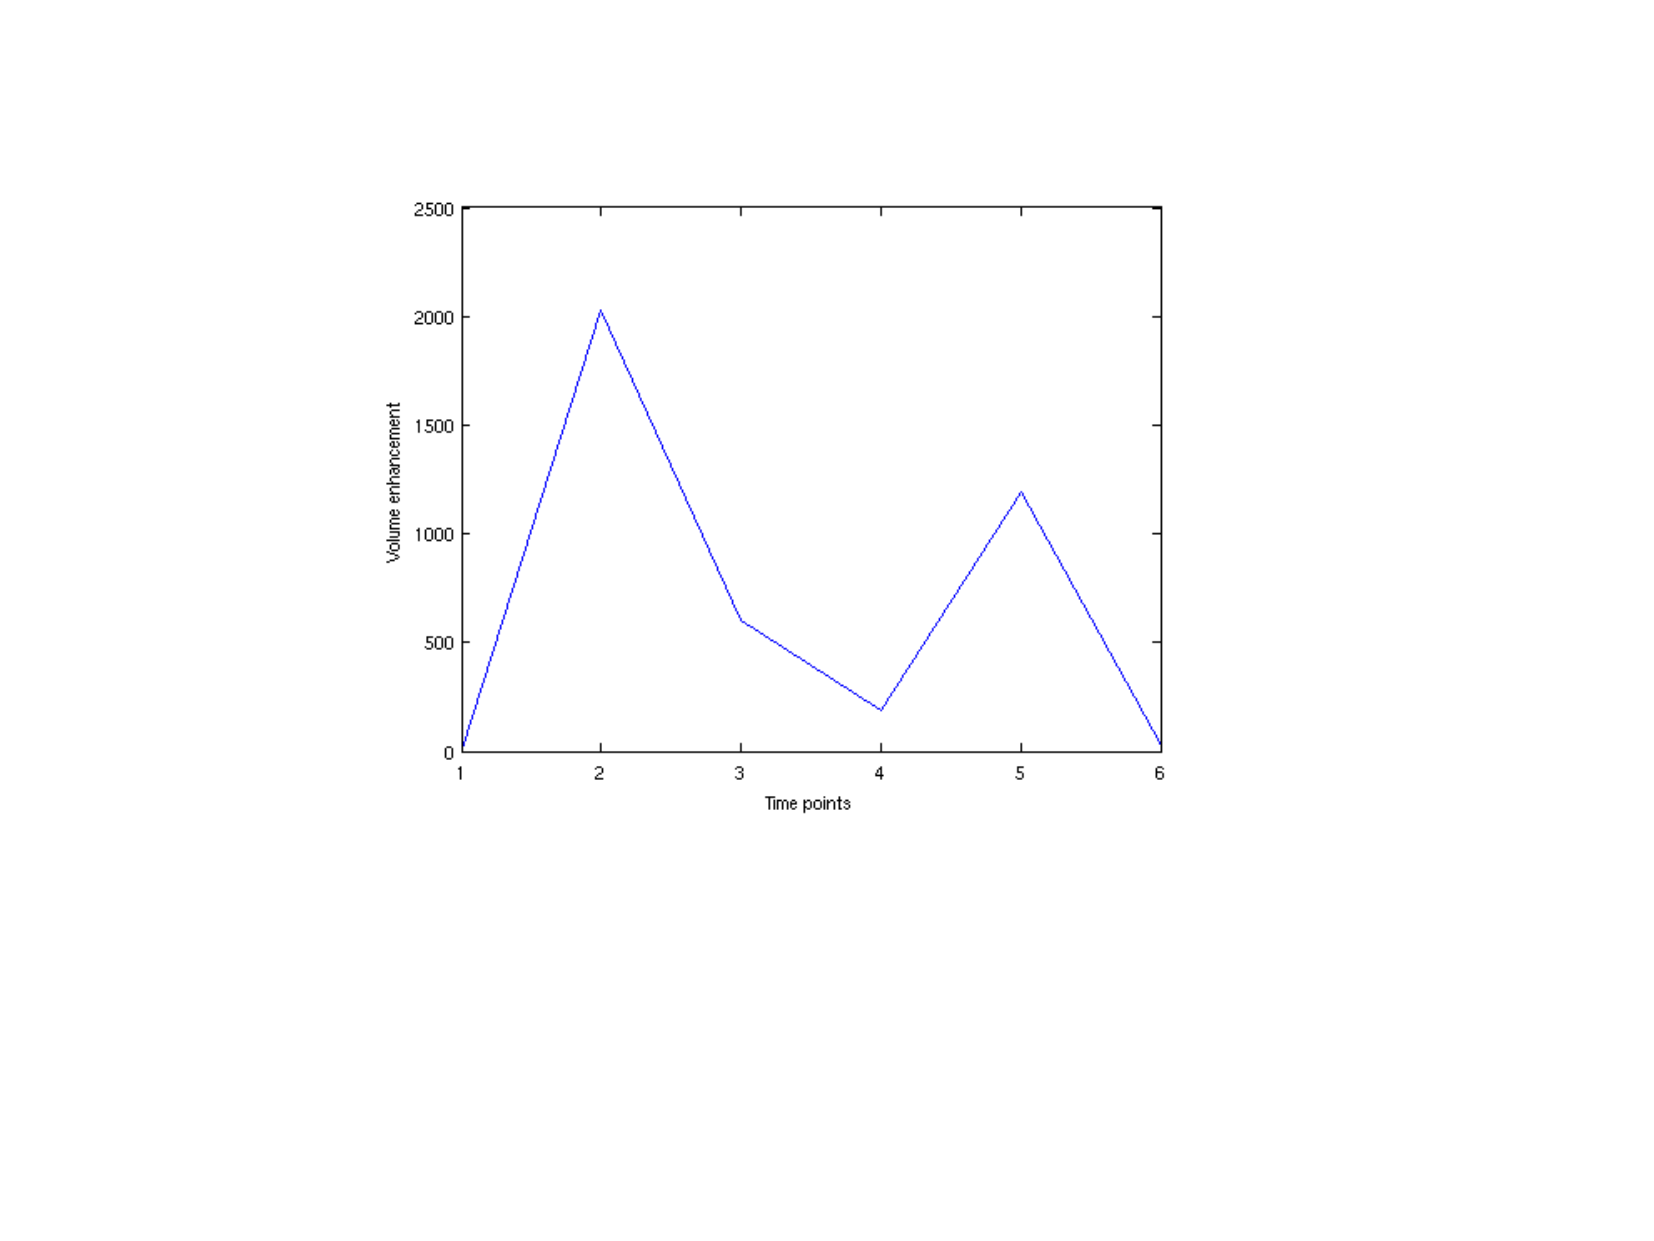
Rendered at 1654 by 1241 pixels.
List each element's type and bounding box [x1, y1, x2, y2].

picture [345, 158, 1246, 826]
